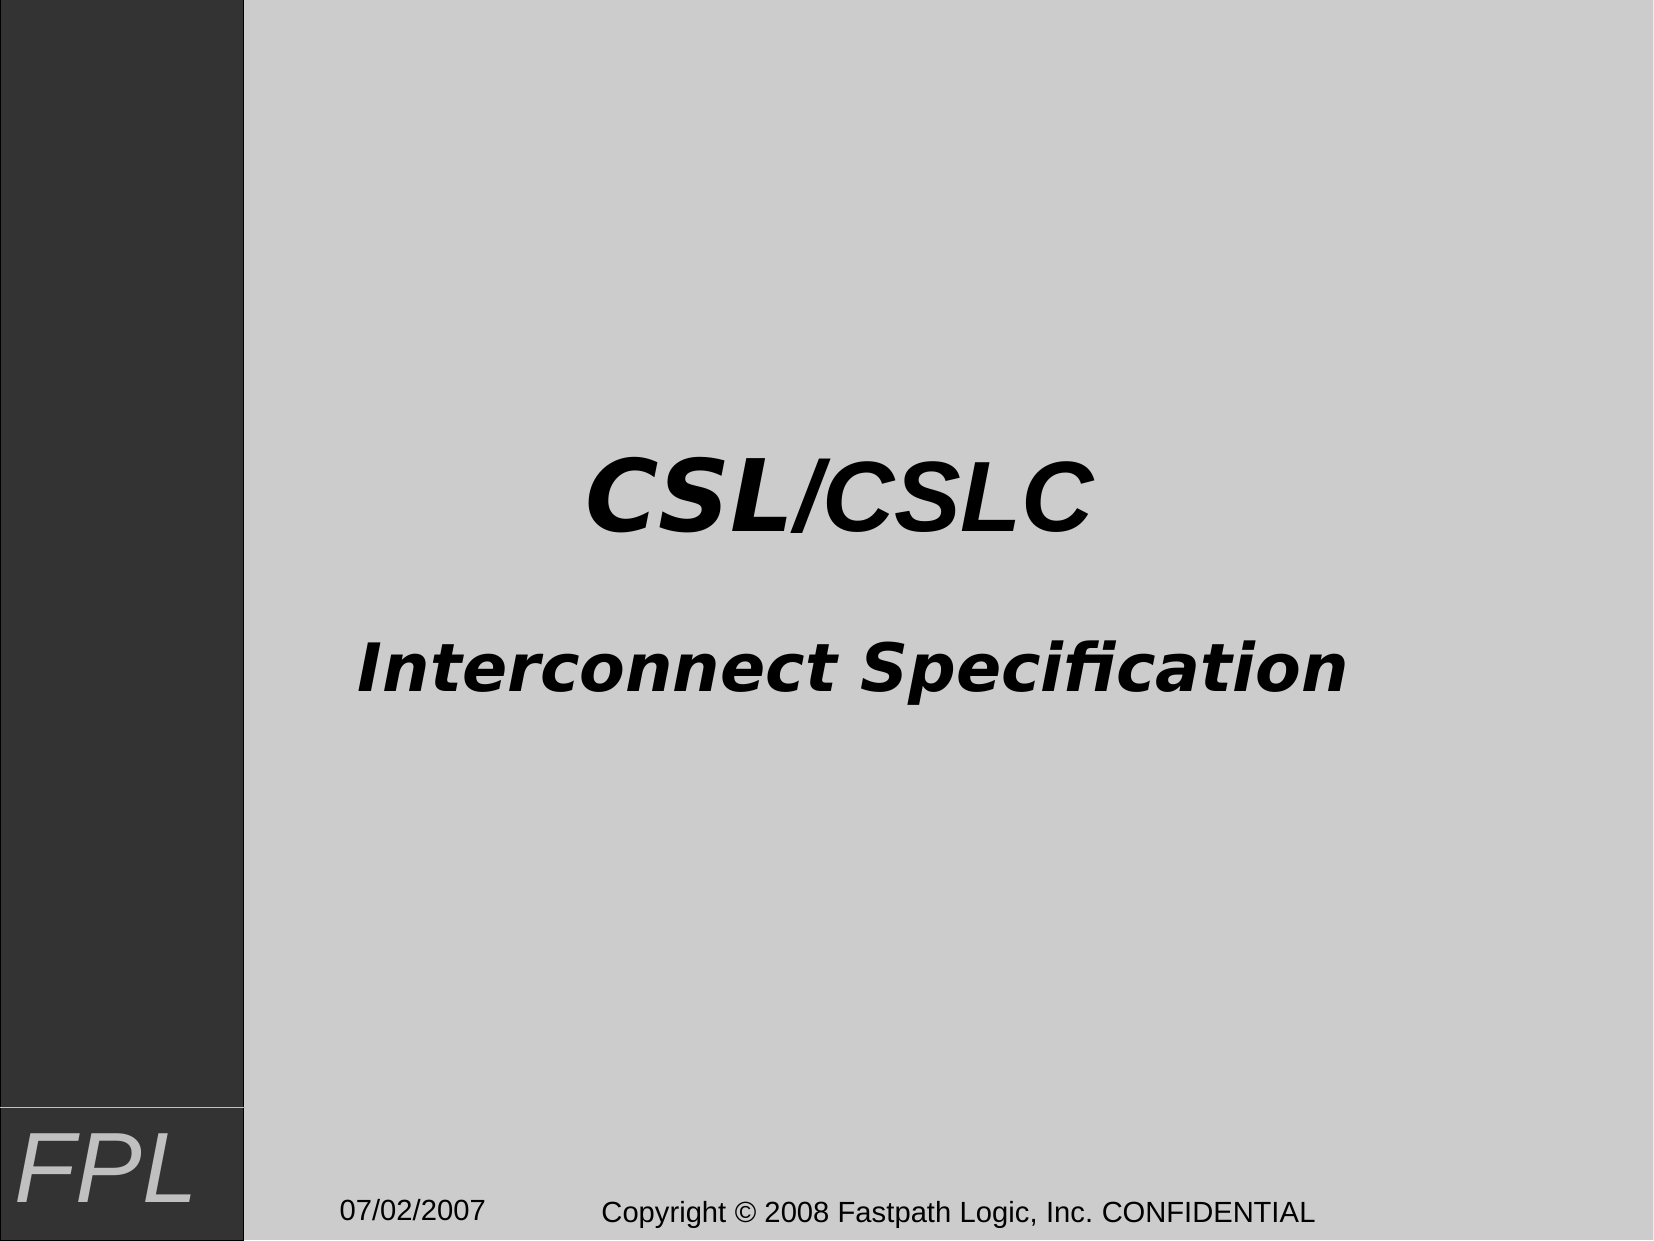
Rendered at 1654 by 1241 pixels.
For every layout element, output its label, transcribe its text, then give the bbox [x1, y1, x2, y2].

title CSL/CSLC Interconnect Specification [147, 383, 1560, 762]
